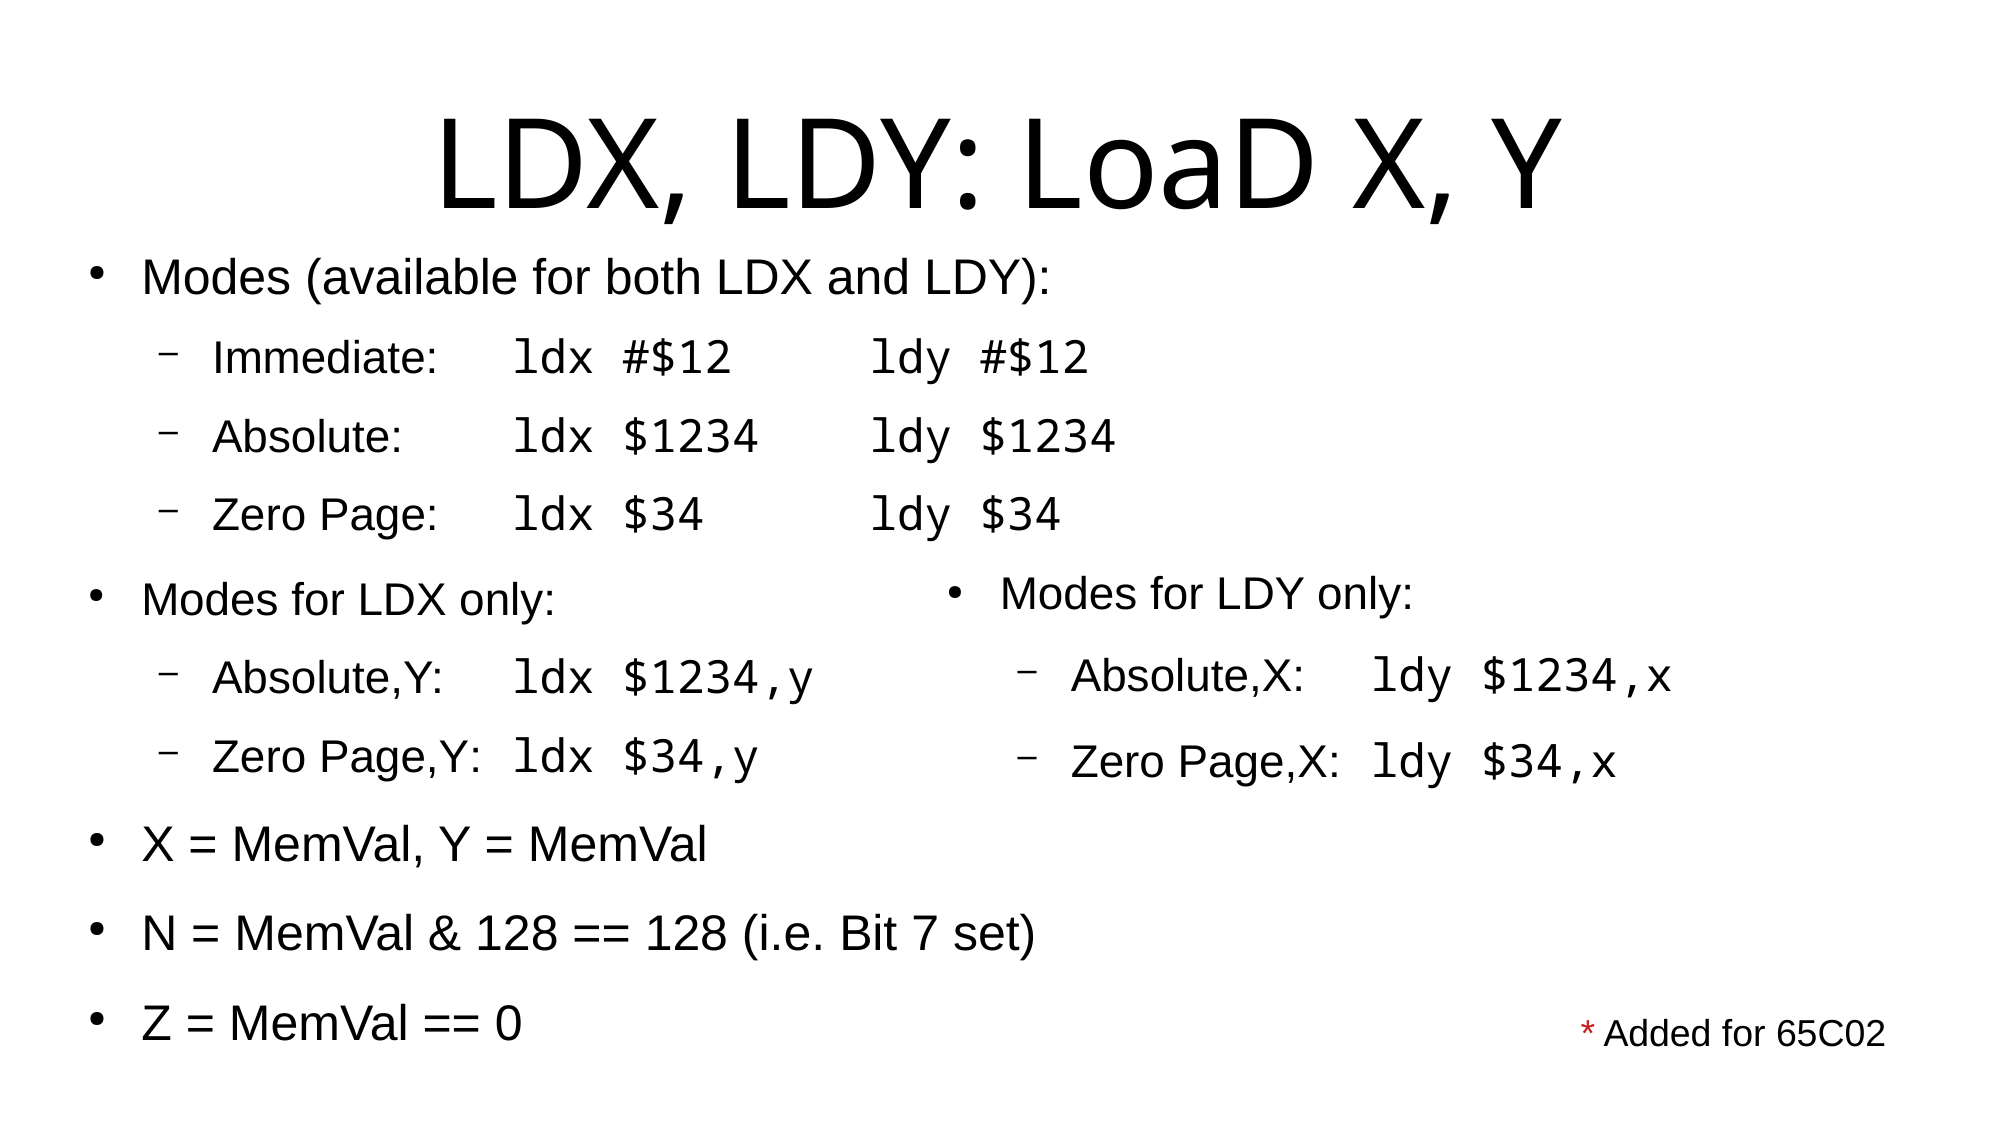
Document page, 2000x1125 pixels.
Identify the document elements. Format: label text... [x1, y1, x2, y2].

title LDX, LDY: LoaD X, Y [30, 59, 1966, 278]
list Modes (available for both LDX and LDY): Immediate: ldx #$12 ldy #$12 Absolute: ldx $1234 ldy $1234 Zero Page: ldx $34 ldy $34 Modes for LDX only: Absolute,Y: ldx $1234,y Zero Page,Y: ldx $34,y X = MemVal, Y = MemVal N = MemVal & 128 == 128 (i.e. Bit 7 set) Z = MemVal == 0 [55, 278, 1195, 1108]
list Modes for LDY only: Absolute,X: ldy $1234,x Zero Page,X: ldy $34,x [914, 560, 1808, 869]
text_box * Added for 65C02 [1565, 1005, 1902, 1062]
